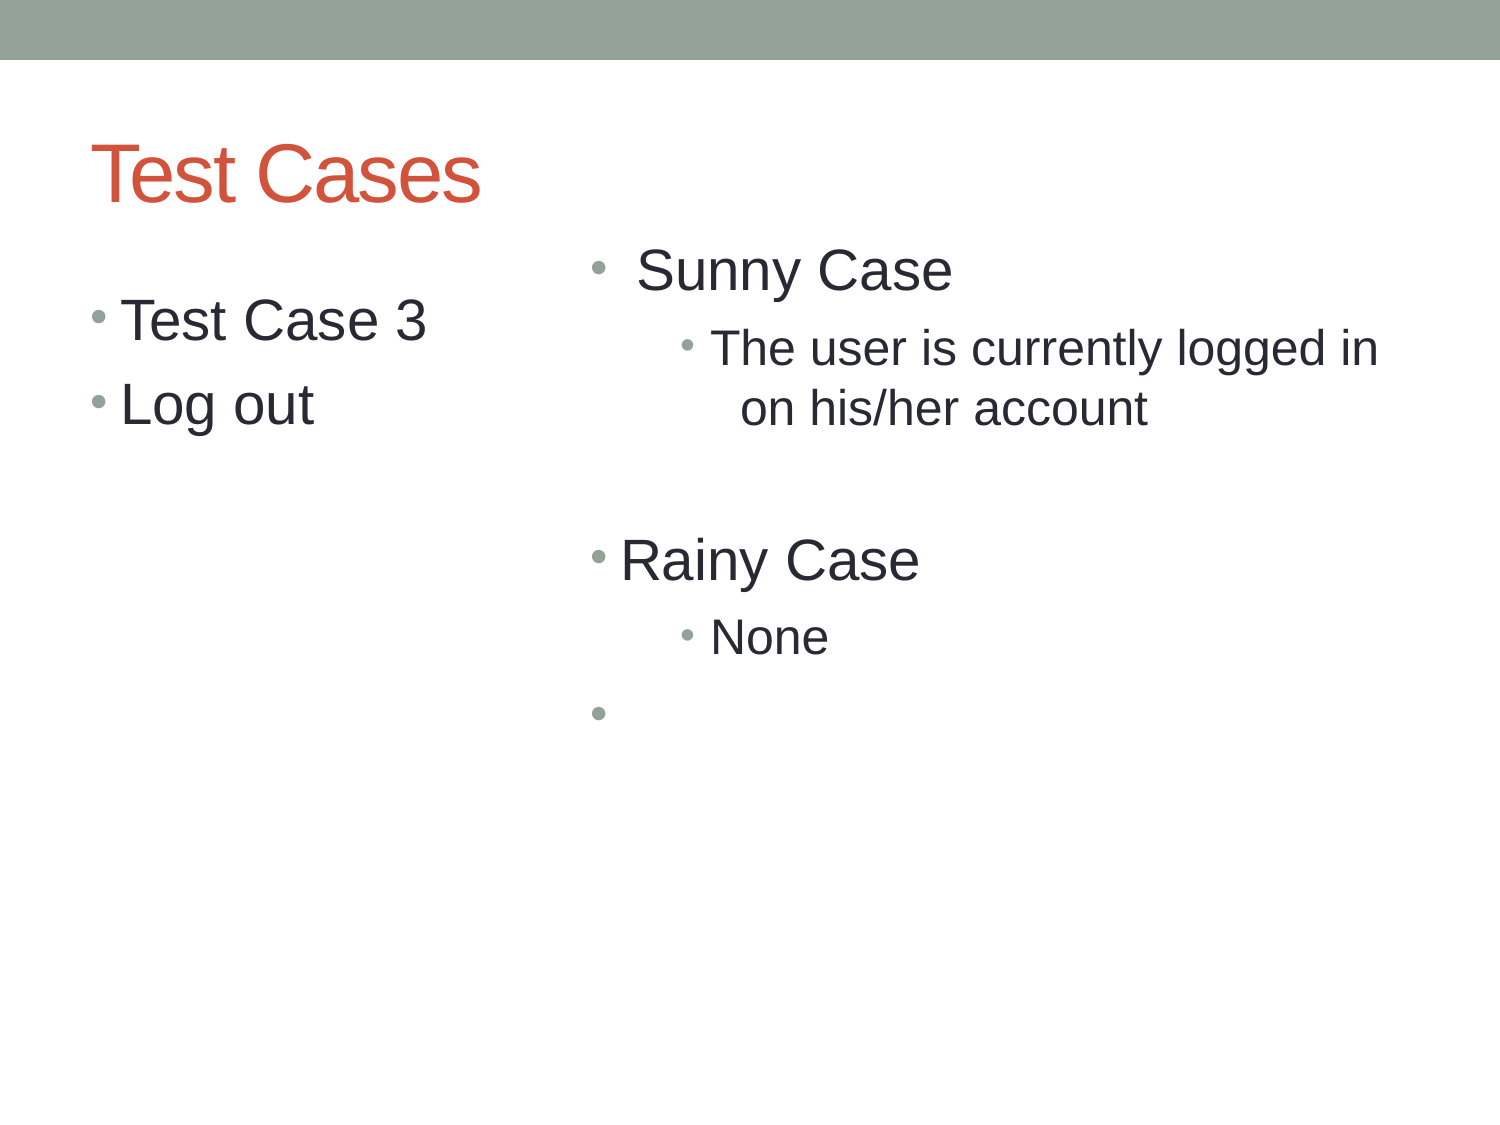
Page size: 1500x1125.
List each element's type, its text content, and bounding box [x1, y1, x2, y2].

list Sunny Case The user is currently logged in on his/her account Rainy Case None [575, 224, 1426, 1125]
list Test Case 3 Log out [75, 274, 550, 1049]
title Test Cases [75, 87, 1426, 251]
